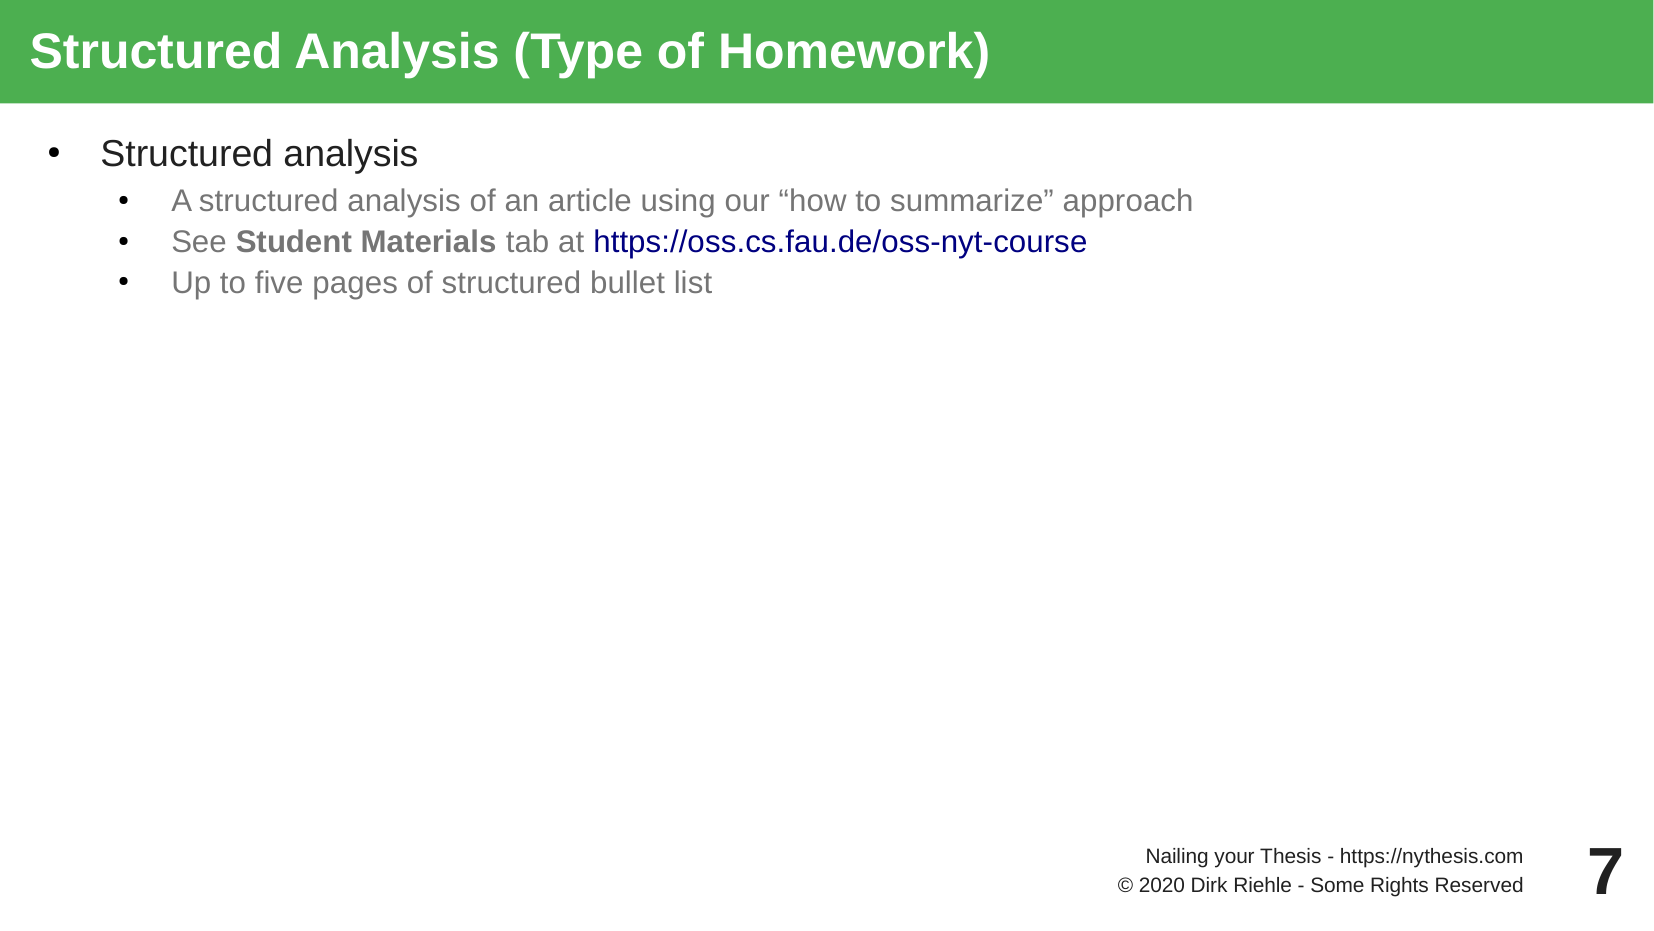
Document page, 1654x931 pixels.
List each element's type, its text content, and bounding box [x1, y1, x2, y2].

list Structured analysis A structured analysis of an article using our “how to summarize” approach See Student Materials tab at https://oss.cs.fau.de/oss-nyt-course Up to five pages of structured bullet list [29, 132, 1625, 813]
title Structured Analysis (Type of Homework) [0, 0, 1654, 104]
